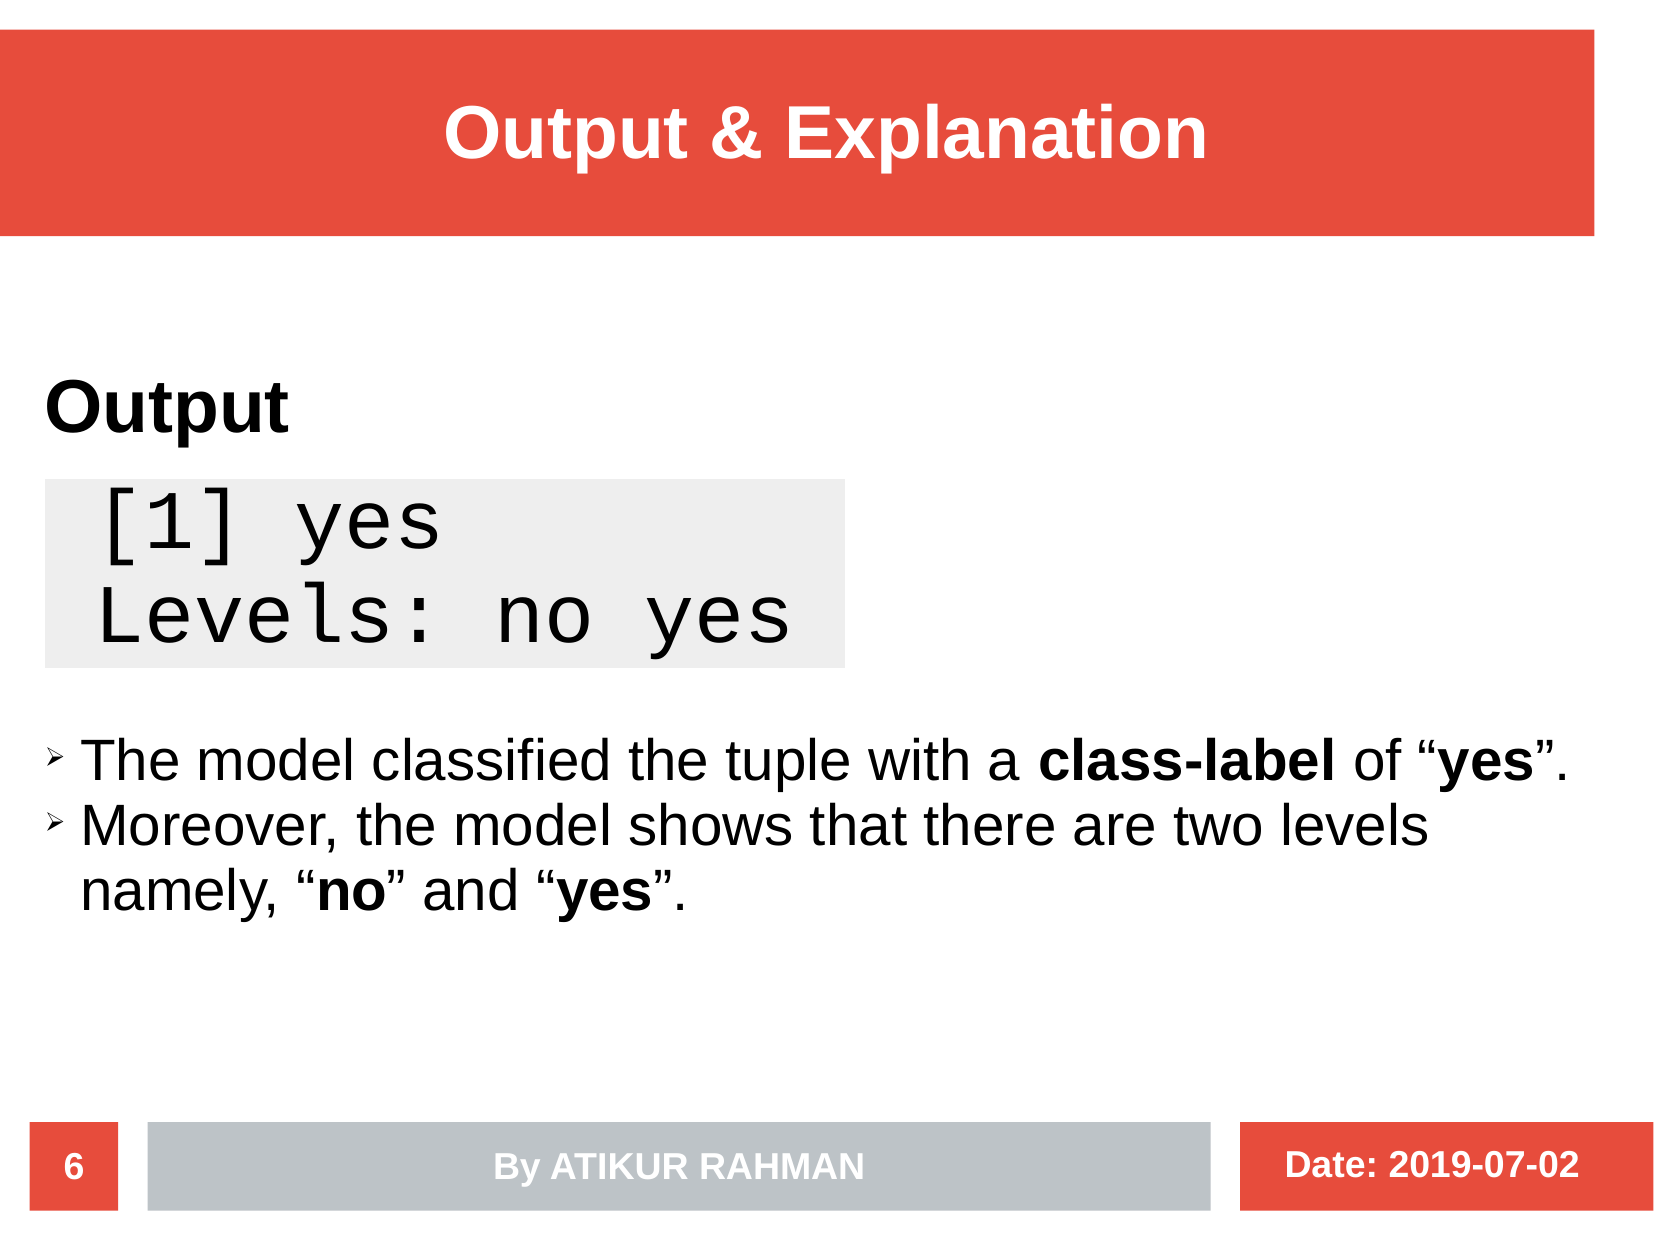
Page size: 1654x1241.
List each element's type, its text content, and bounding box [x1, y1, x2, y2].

text_box Output [1] yes Levels: no yes The model classified the tuple with a class-label of “yes”. Moreover, the model shows that there are two levels namely, “no” and “yes”. [30, 357, 1621, 1100]
title Output & Explanation [266, 59, 1388, 207]
